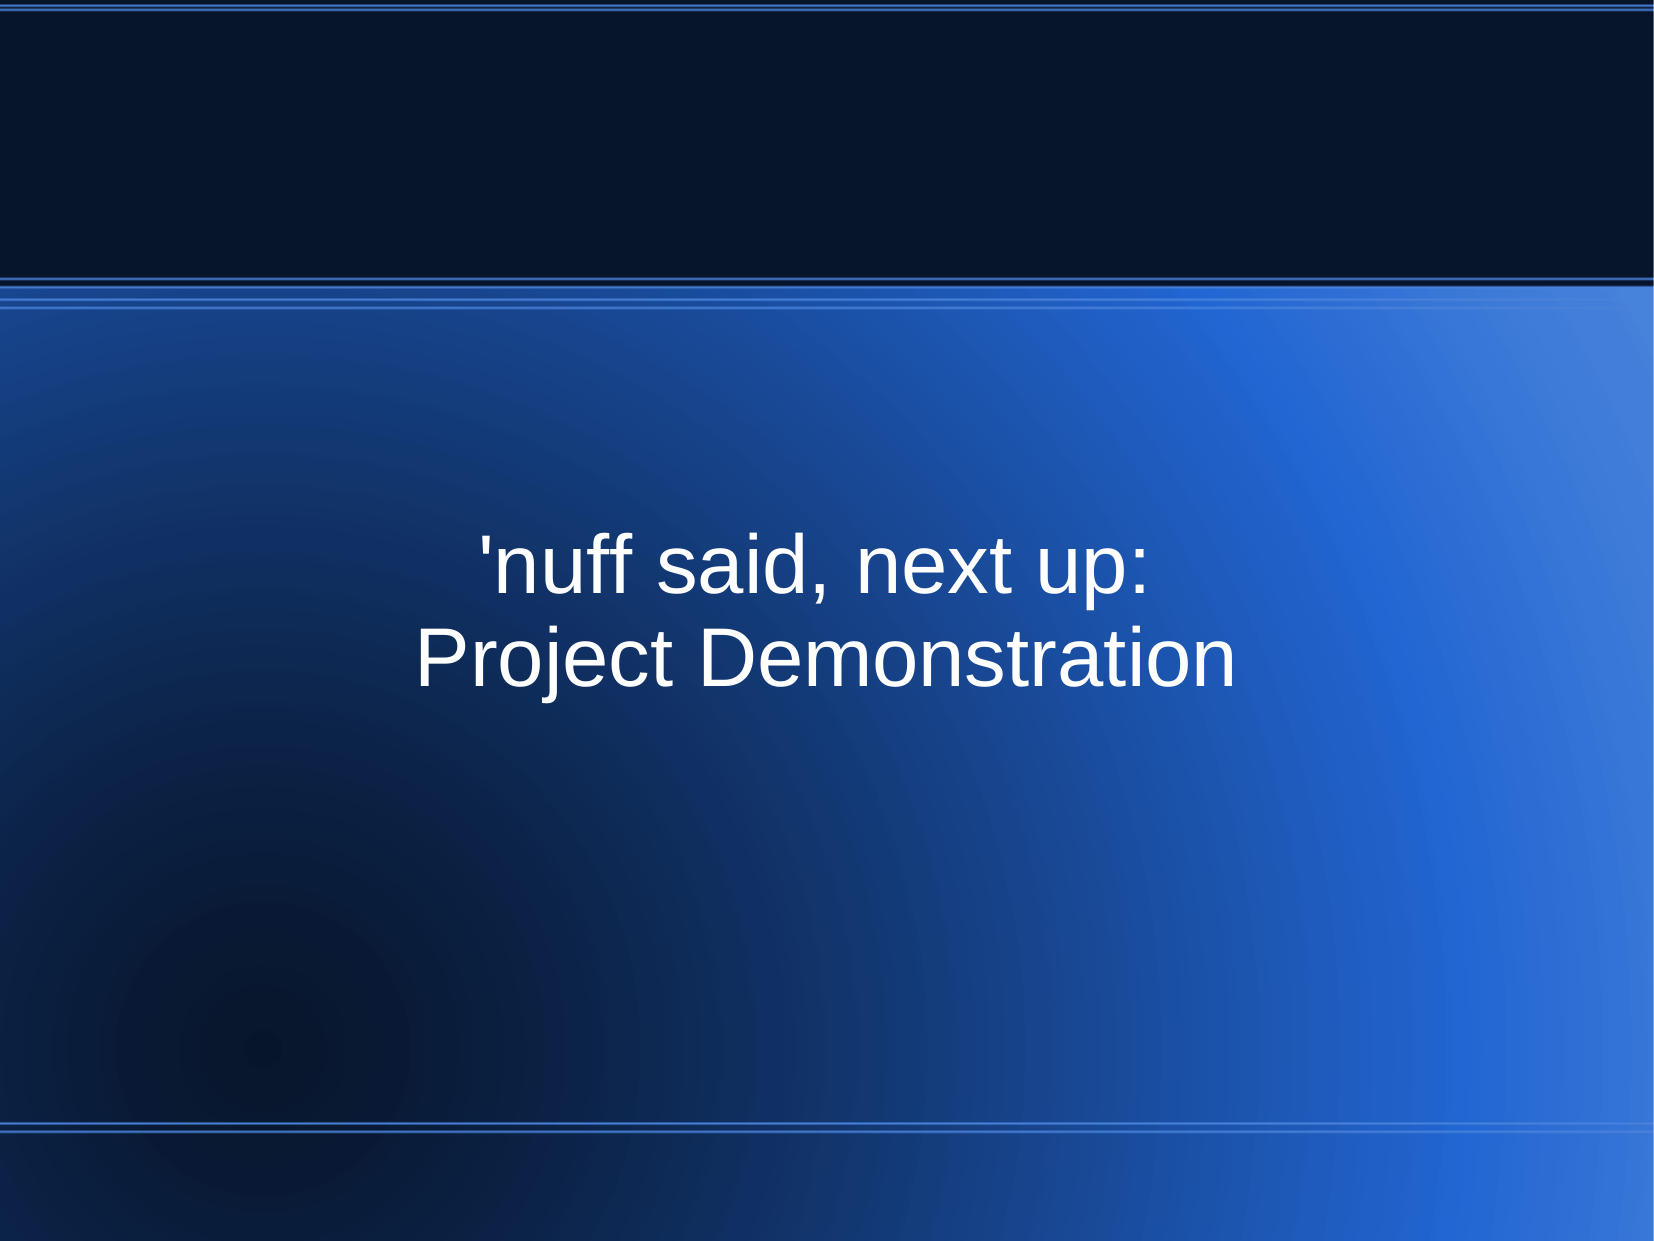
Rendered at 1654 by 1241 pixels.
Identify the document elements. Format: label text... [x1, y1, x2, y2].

subtitle 'nuff said, next up: Project Demonstration [82, 56, 1571, 1167]
picture [0, 0, 1654, 1241]
